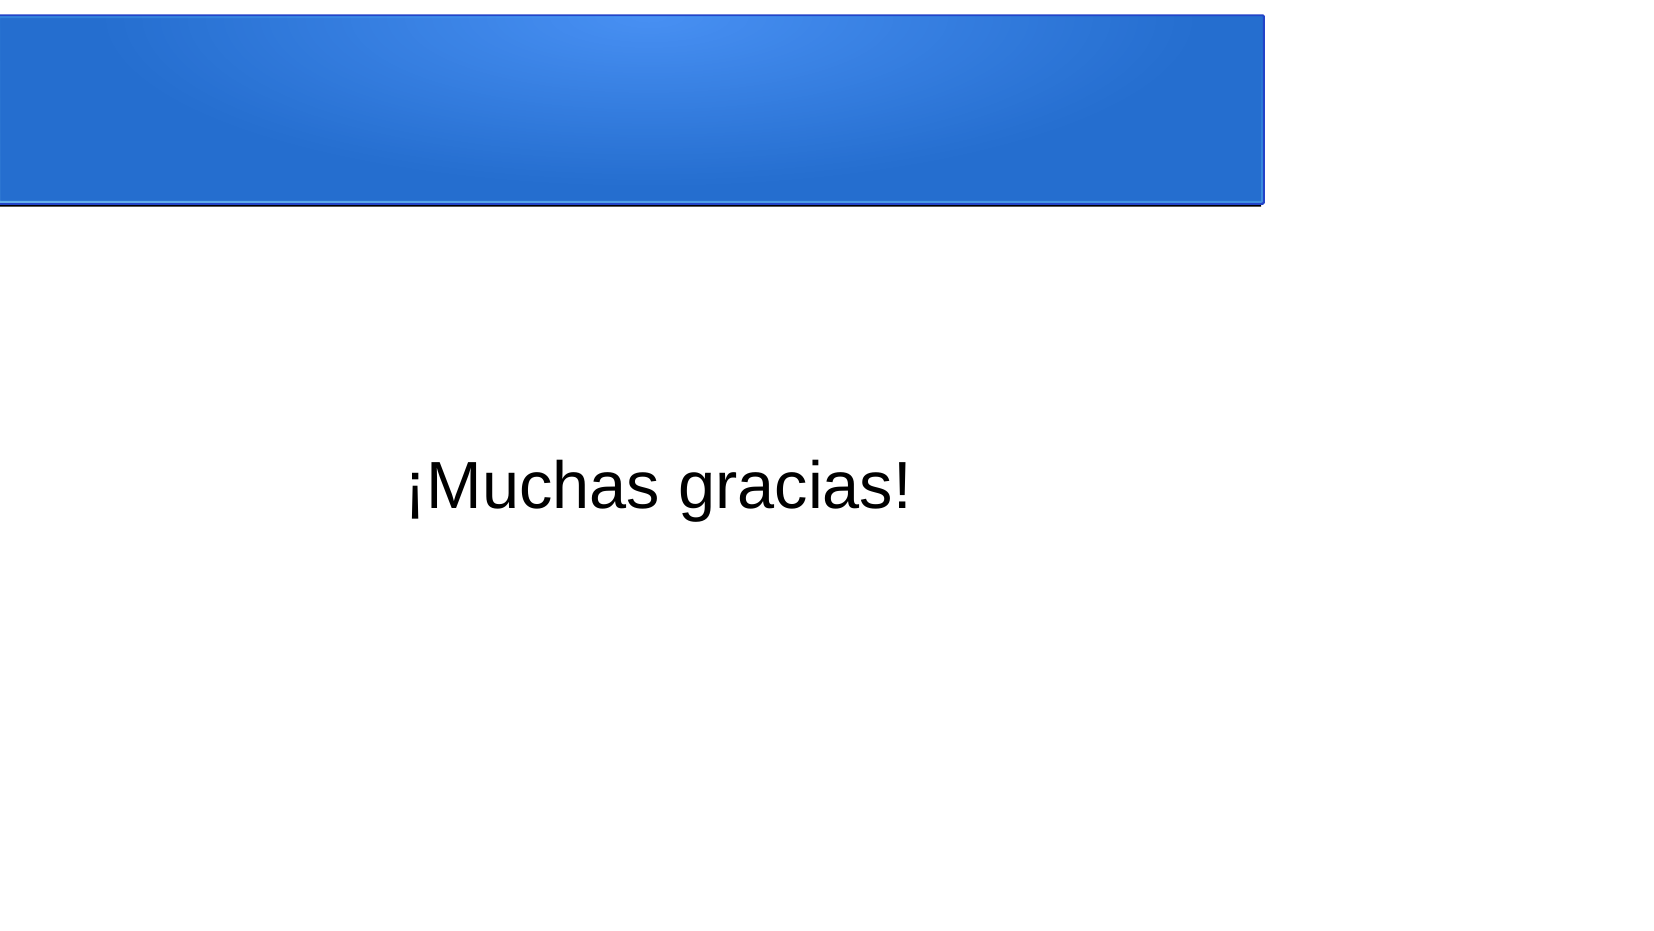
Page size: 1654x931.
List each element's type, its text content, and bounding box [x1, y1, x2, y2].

subtitle ¡Muchas gracias! [82, 129, 1235, 842]
